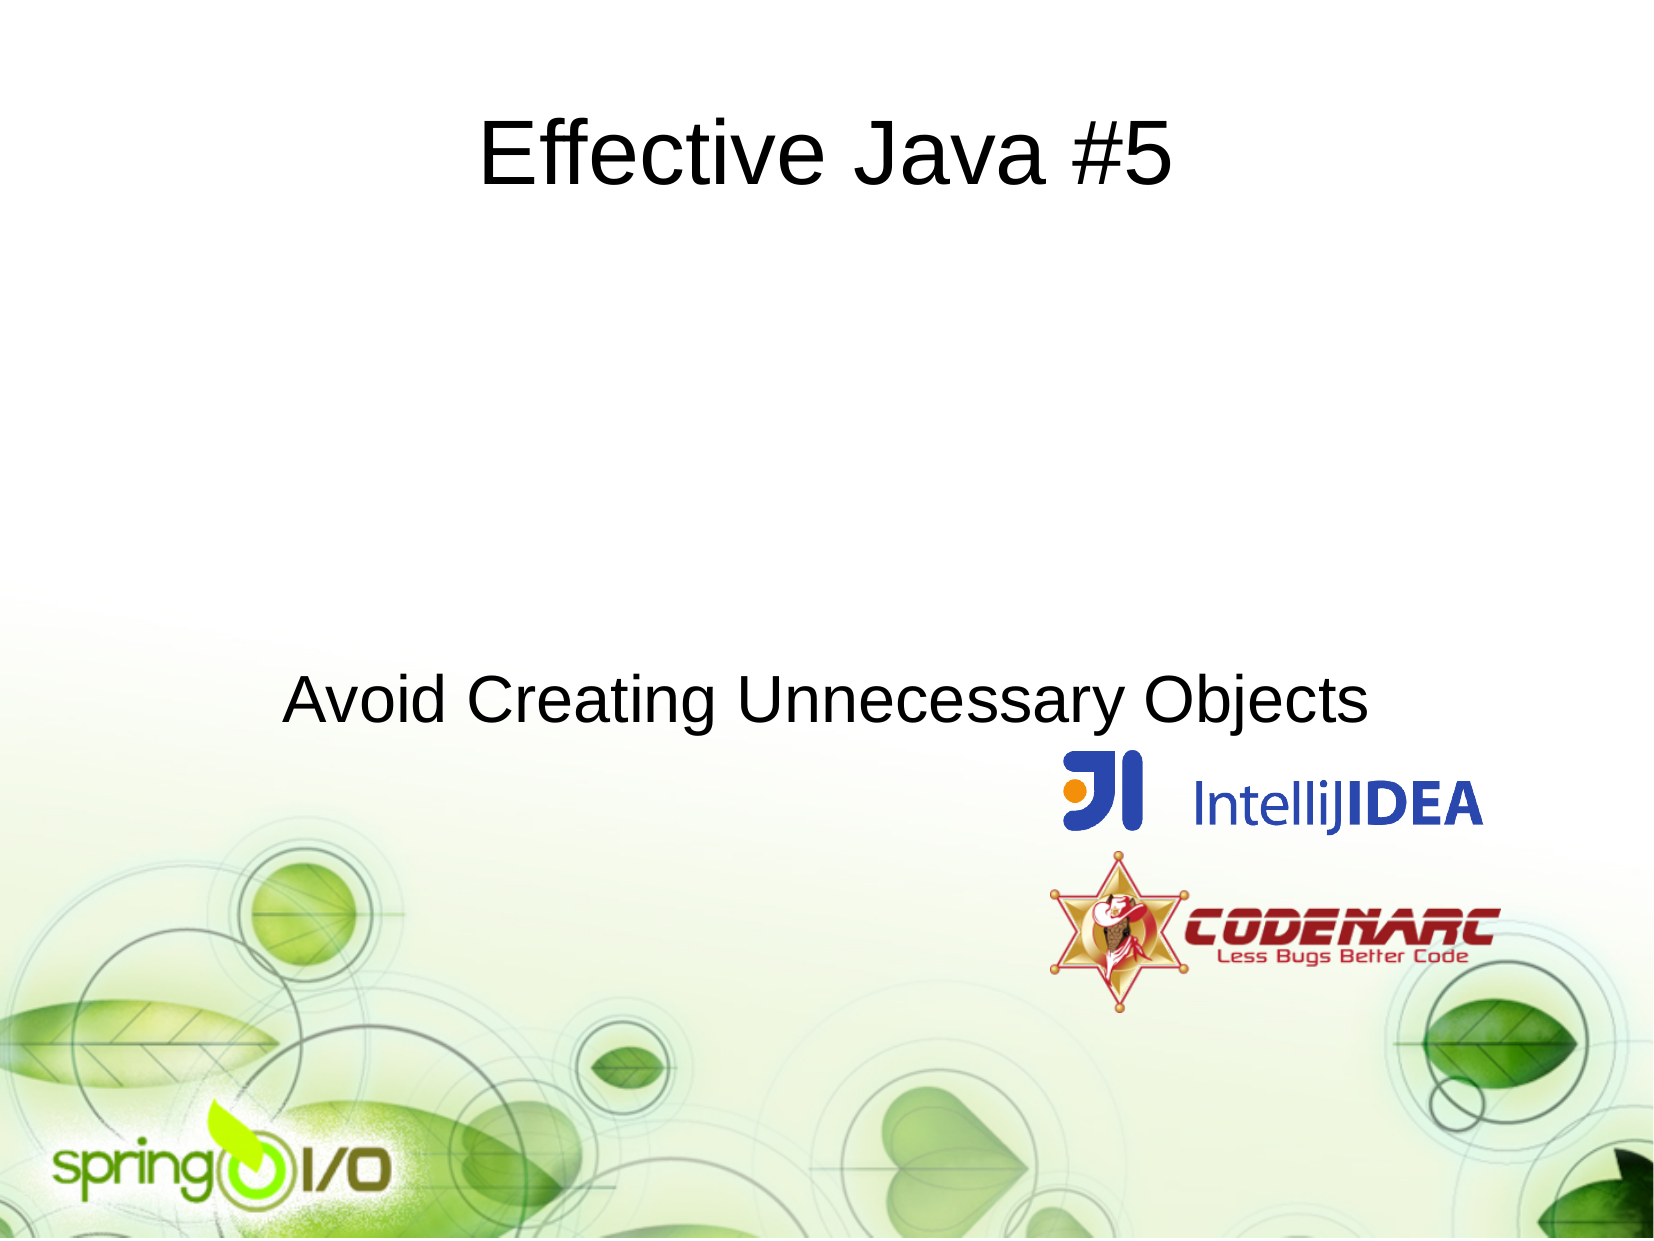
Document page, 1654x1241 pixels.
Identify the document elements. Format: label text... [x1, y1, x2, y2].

picture [0, 0, 1654, 1238]
title Effective Java #5 [82, 56, 1571, 250]
subtitle Avoid Creating Unnecessary Objects [82, 297, 1571, 1102]
